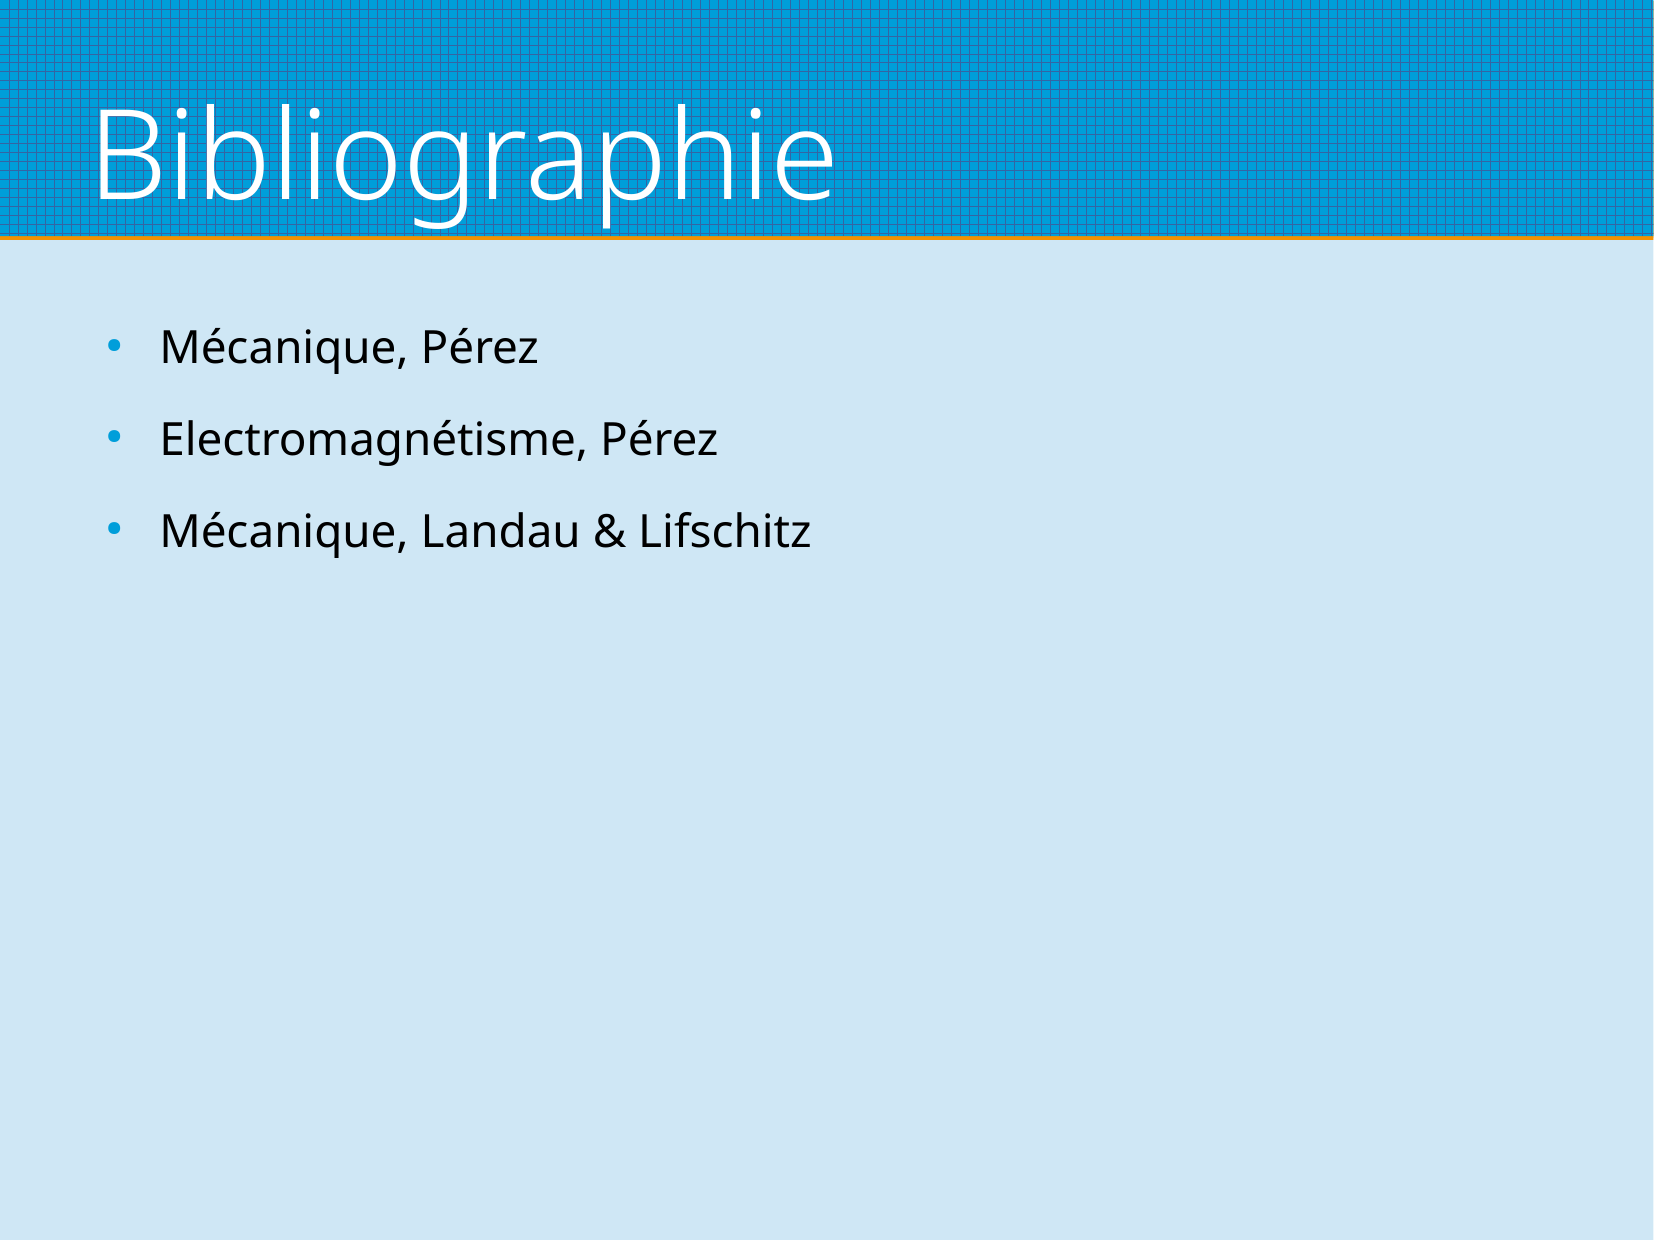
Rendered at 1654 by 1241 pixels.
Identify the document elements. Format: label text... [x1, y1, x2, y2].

title Bibliographie [88, 19, 1565, 237]
list Mécanique, Pérez Electromagnétisme, Pérez Mécanique, Landau & Lifschitz [88, 314, 1565, 1083]
